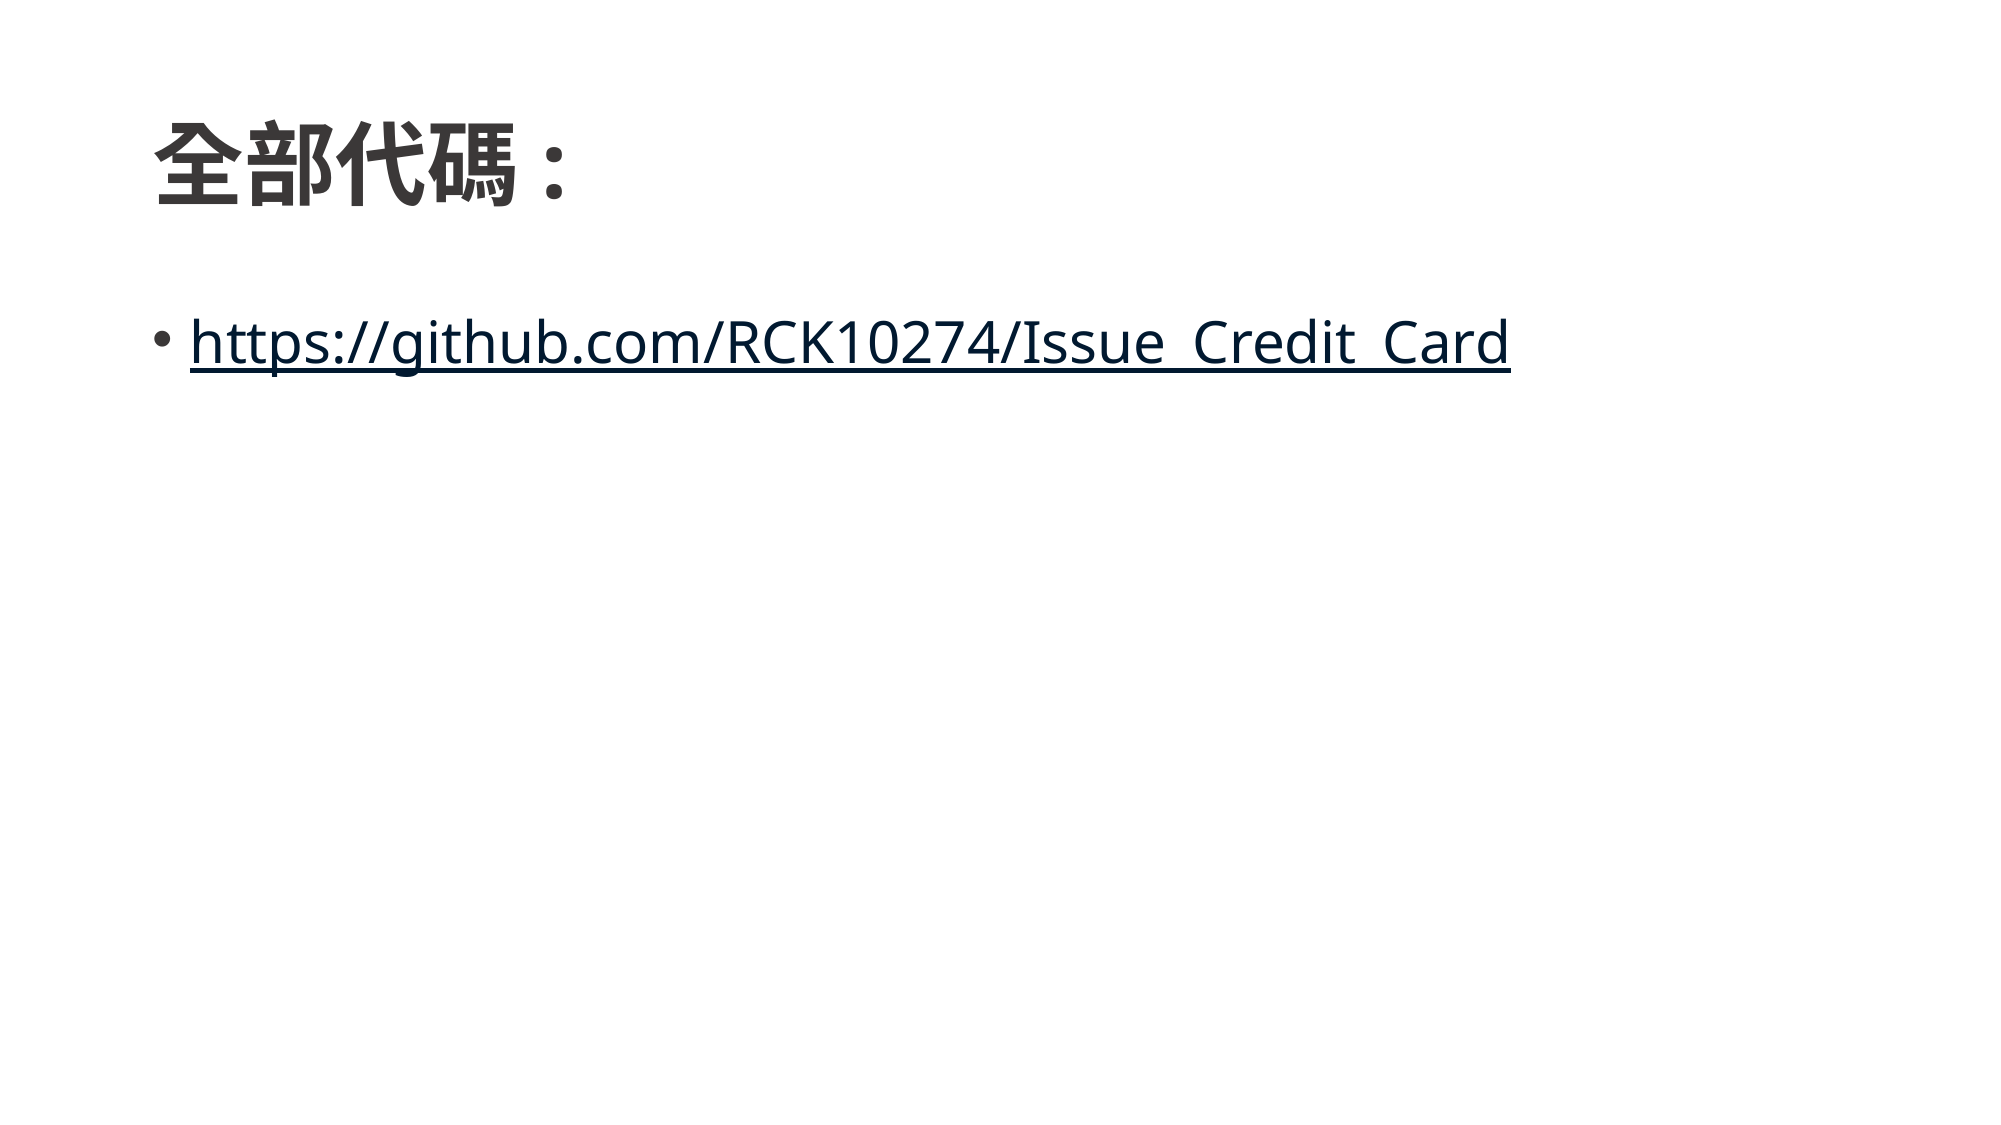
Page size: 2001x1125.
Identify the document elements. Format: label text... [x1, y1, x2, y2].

list https://github.com/RCK10274/Issue_Credit_Card [137, 299, 1863, 1014]
title 全部代碼: [137, 59, 1863, 278]
